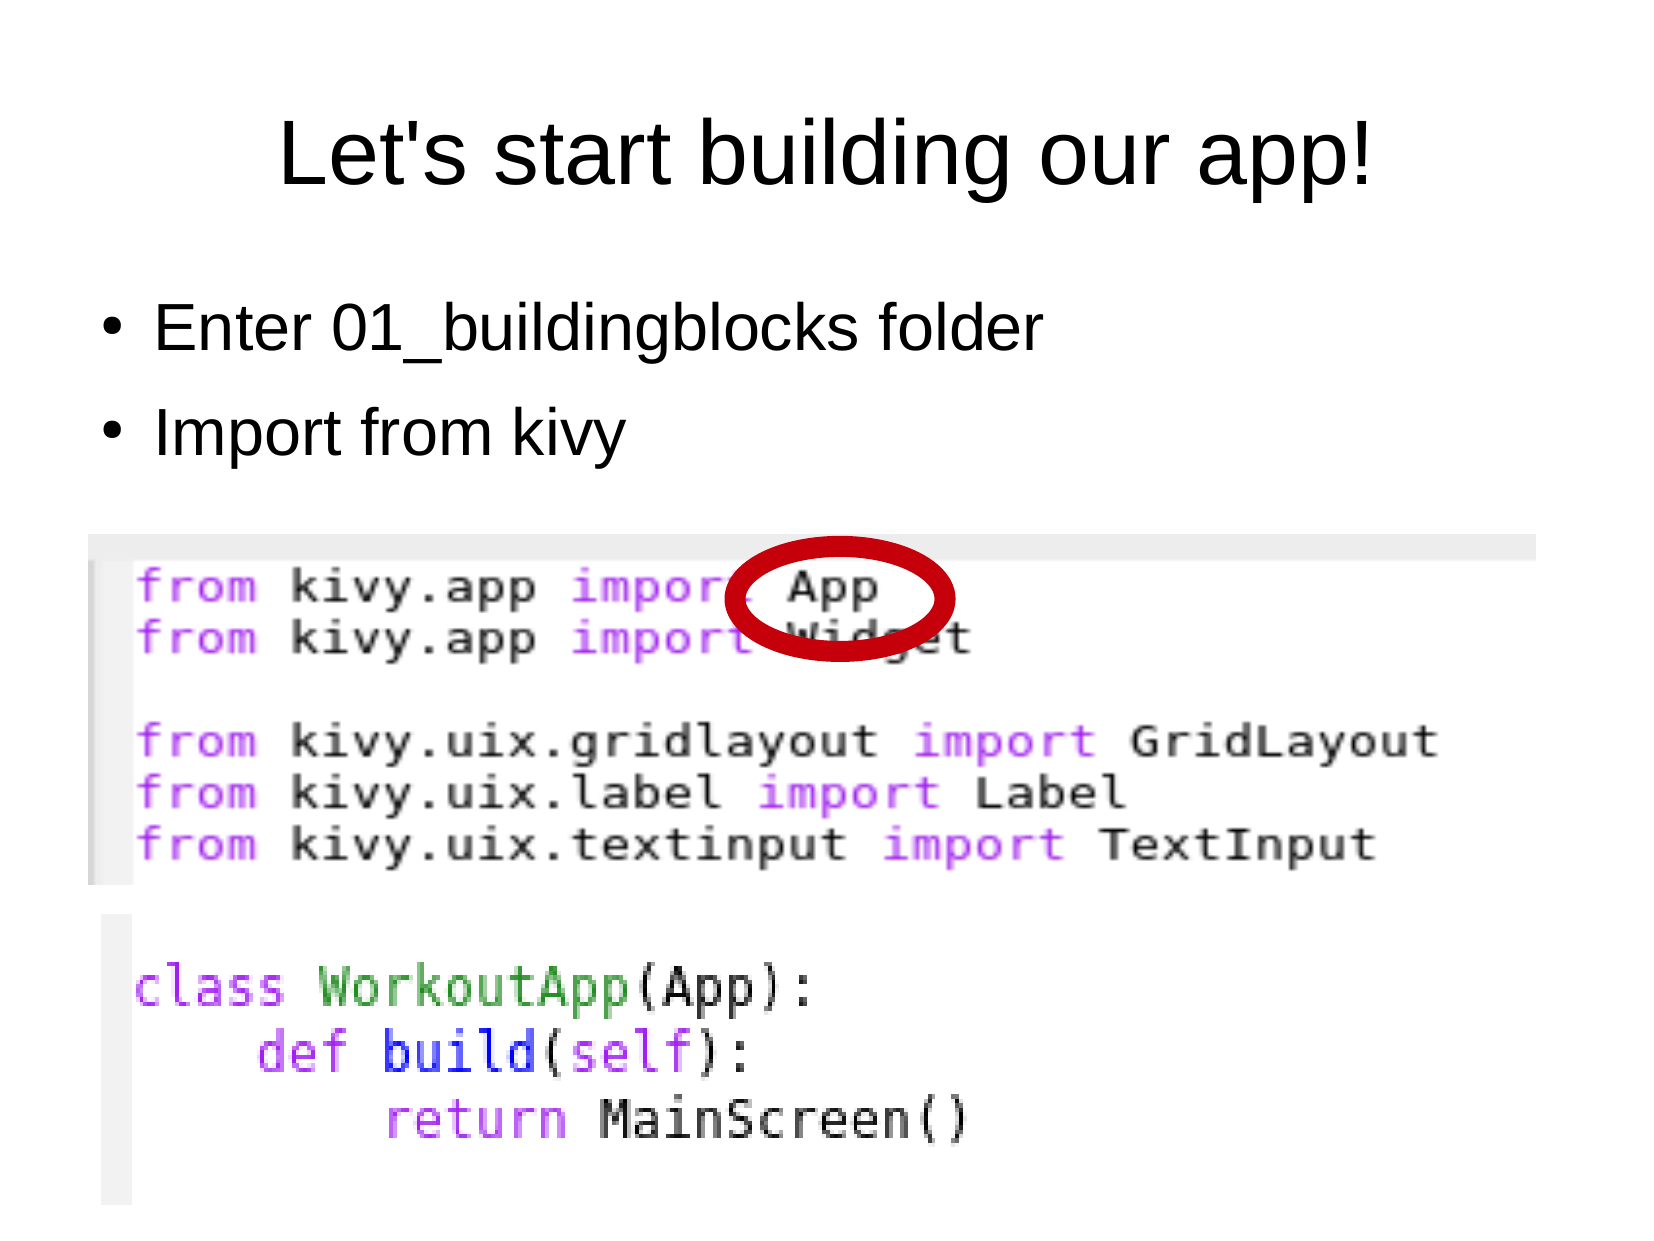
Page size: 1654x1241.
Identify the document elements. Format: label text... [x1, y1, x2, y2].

picture [88, 534, 1536, 886]
list Enter 01_buildingblocks folder Import from kivy [82, 290, 1571, 661]
title Let's start building our app! [82, 49, 1571, 257]
picture [101, 914, 1053, 1205]
